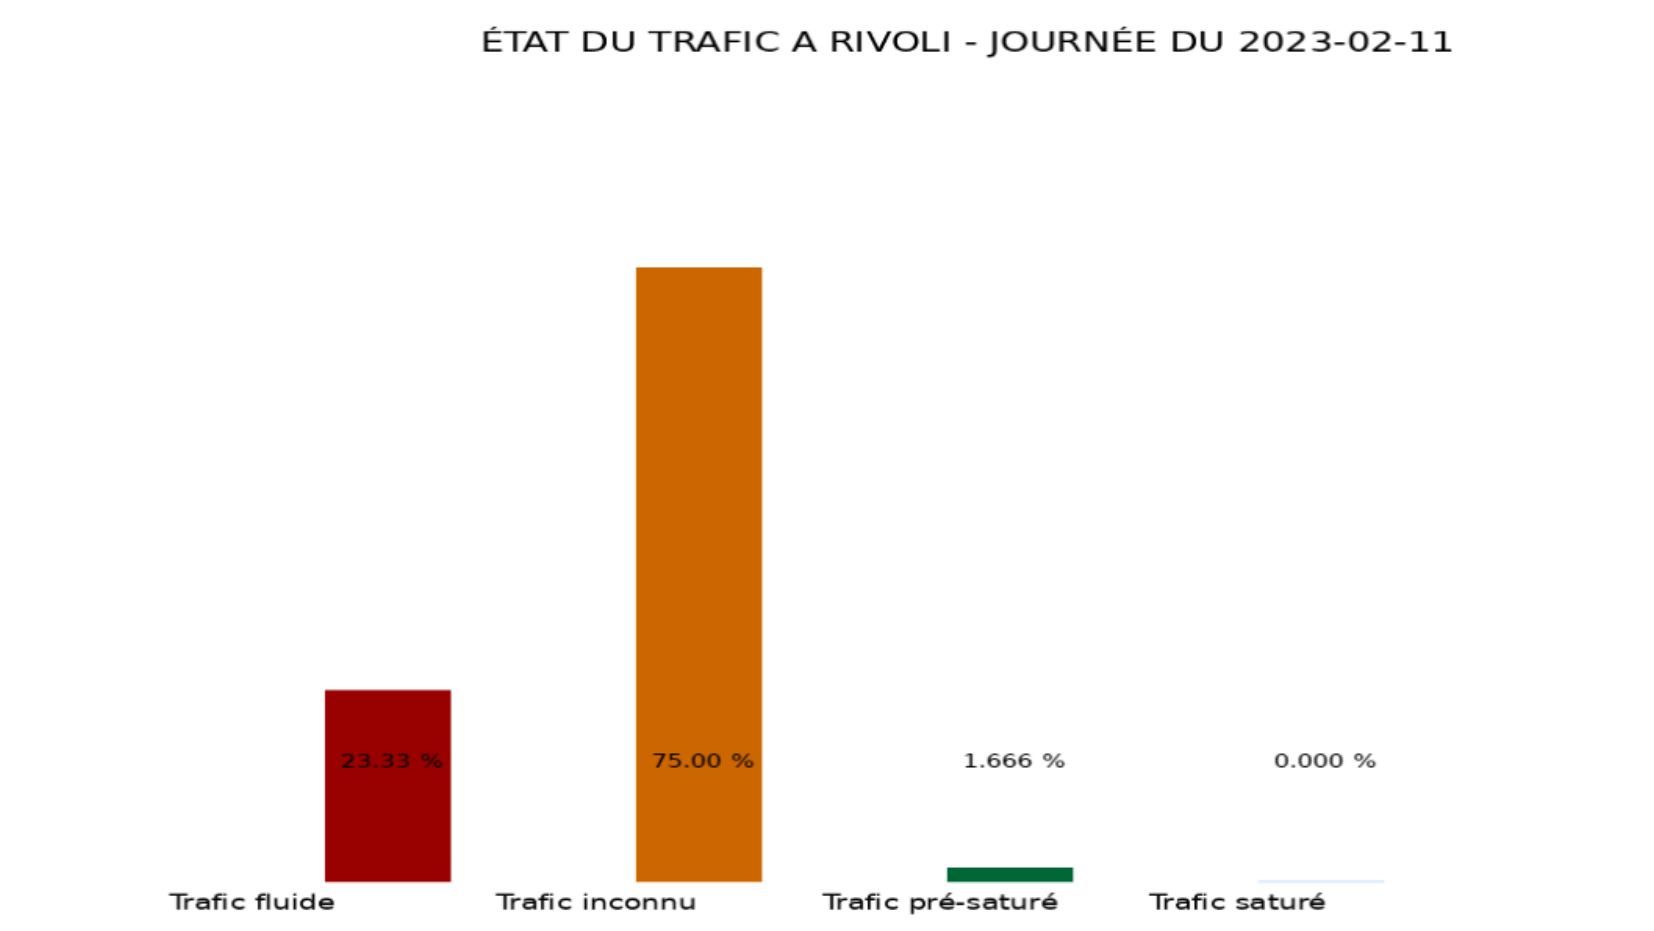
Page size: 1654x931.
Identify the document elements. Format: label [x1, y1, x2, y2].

picture [158, 16, 1506, 922]
